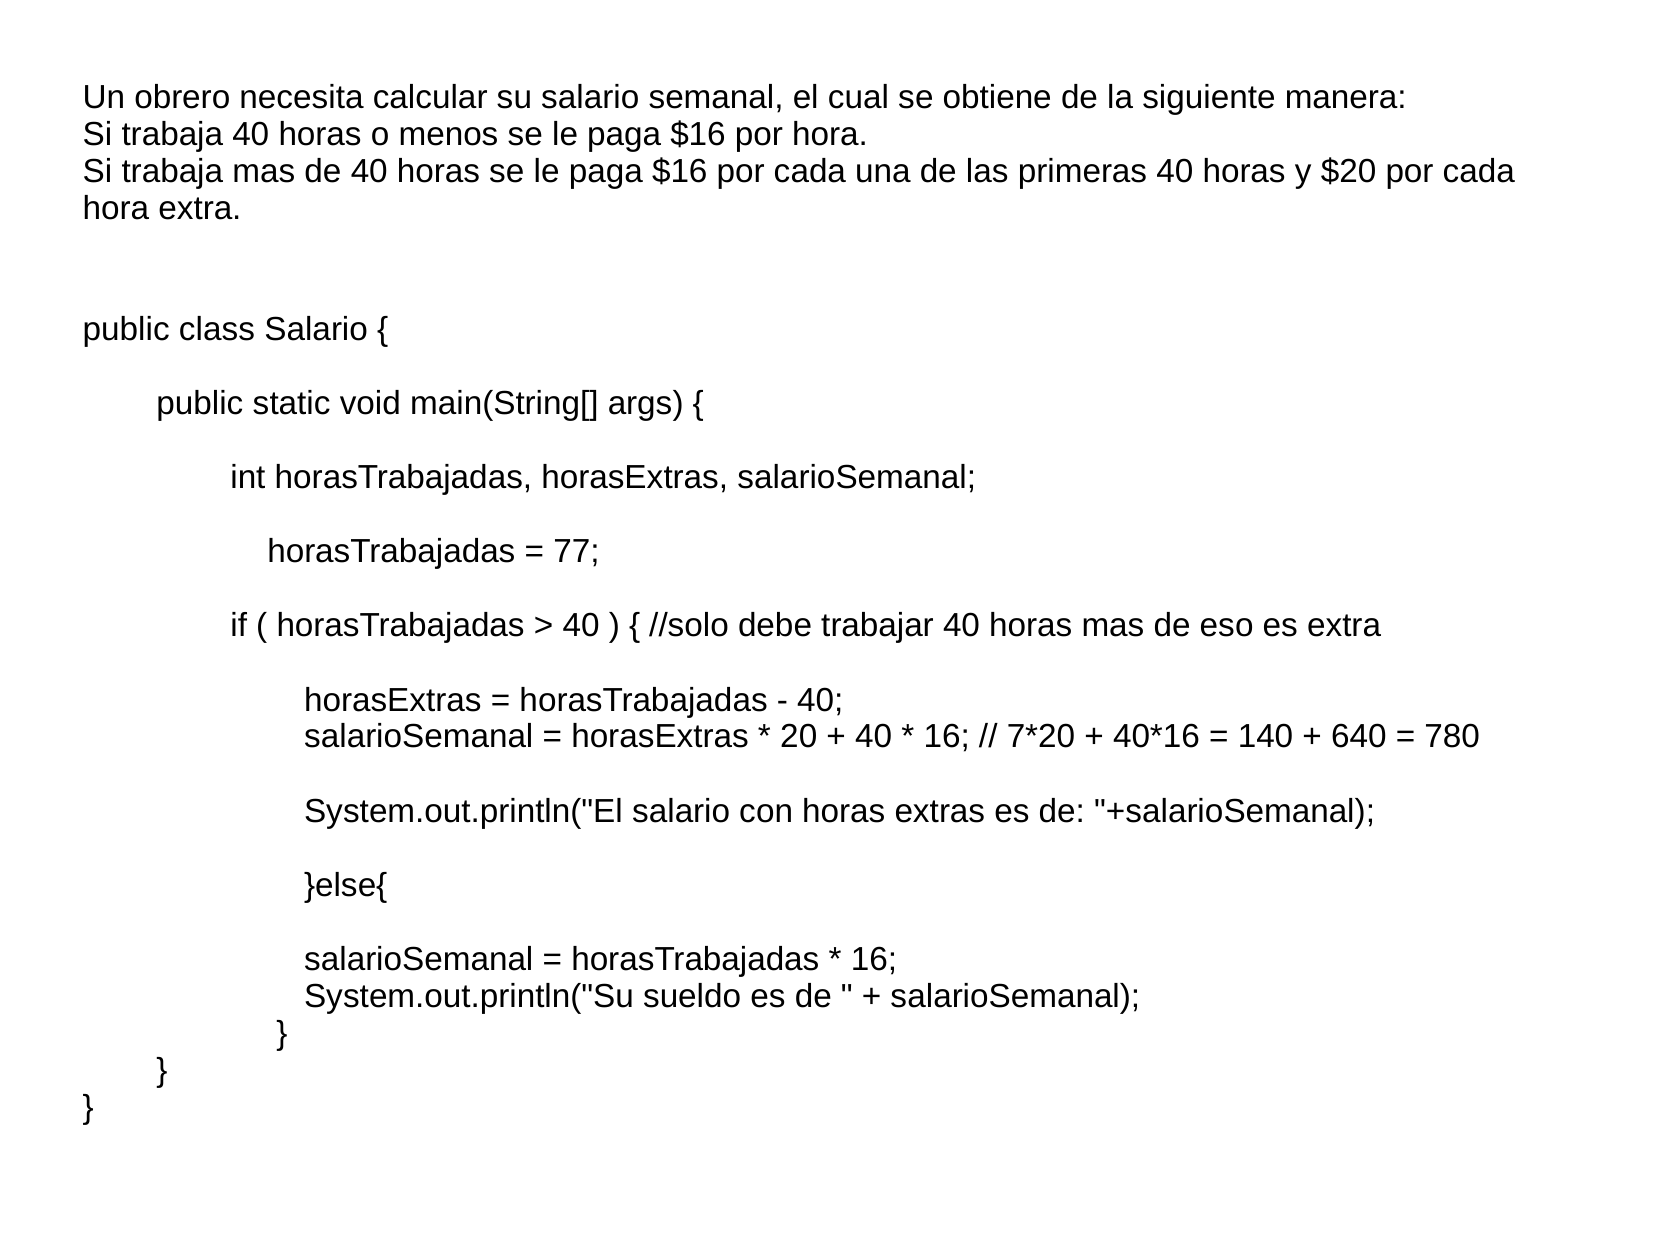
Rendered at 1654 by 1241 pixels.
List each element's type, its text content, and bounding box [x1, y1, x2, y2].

title Un obrero necesita calcular su salario semanal, el cual se obtiene de la siguiente manera: Si trabaja 40 horas o menos se le paga $16 por hora. Si trabaja mas de 40 horas se le paga $16 por cada una de las primeras 40 horas y $20 por cada hora extra. [82, 49, 1571, 257]
subtitle public class Salario { public static void main(String[] args) { int horasTrabajadas, horasExtras, salarioSemanal; horasTrabajadas = 77; if ( horasTrabajadas > 40 ) { //solo debe trabajar 40 horas mas de eso es extra horasExtras = horasTrabajadas - 40; salarioSemanal = horasExtras * 20 + 40 * 16; // 7*20 + 40*16 = 140 + 640 = 780 System.out.println("El salario con horas extras es de: "+salarioSemanal); }else{ salarioSemanal = horasTrabajadas * 16; System.out.println("Su sueldo es de " + salarioSemanal); } } } [82, 270, 1571, 1129]
